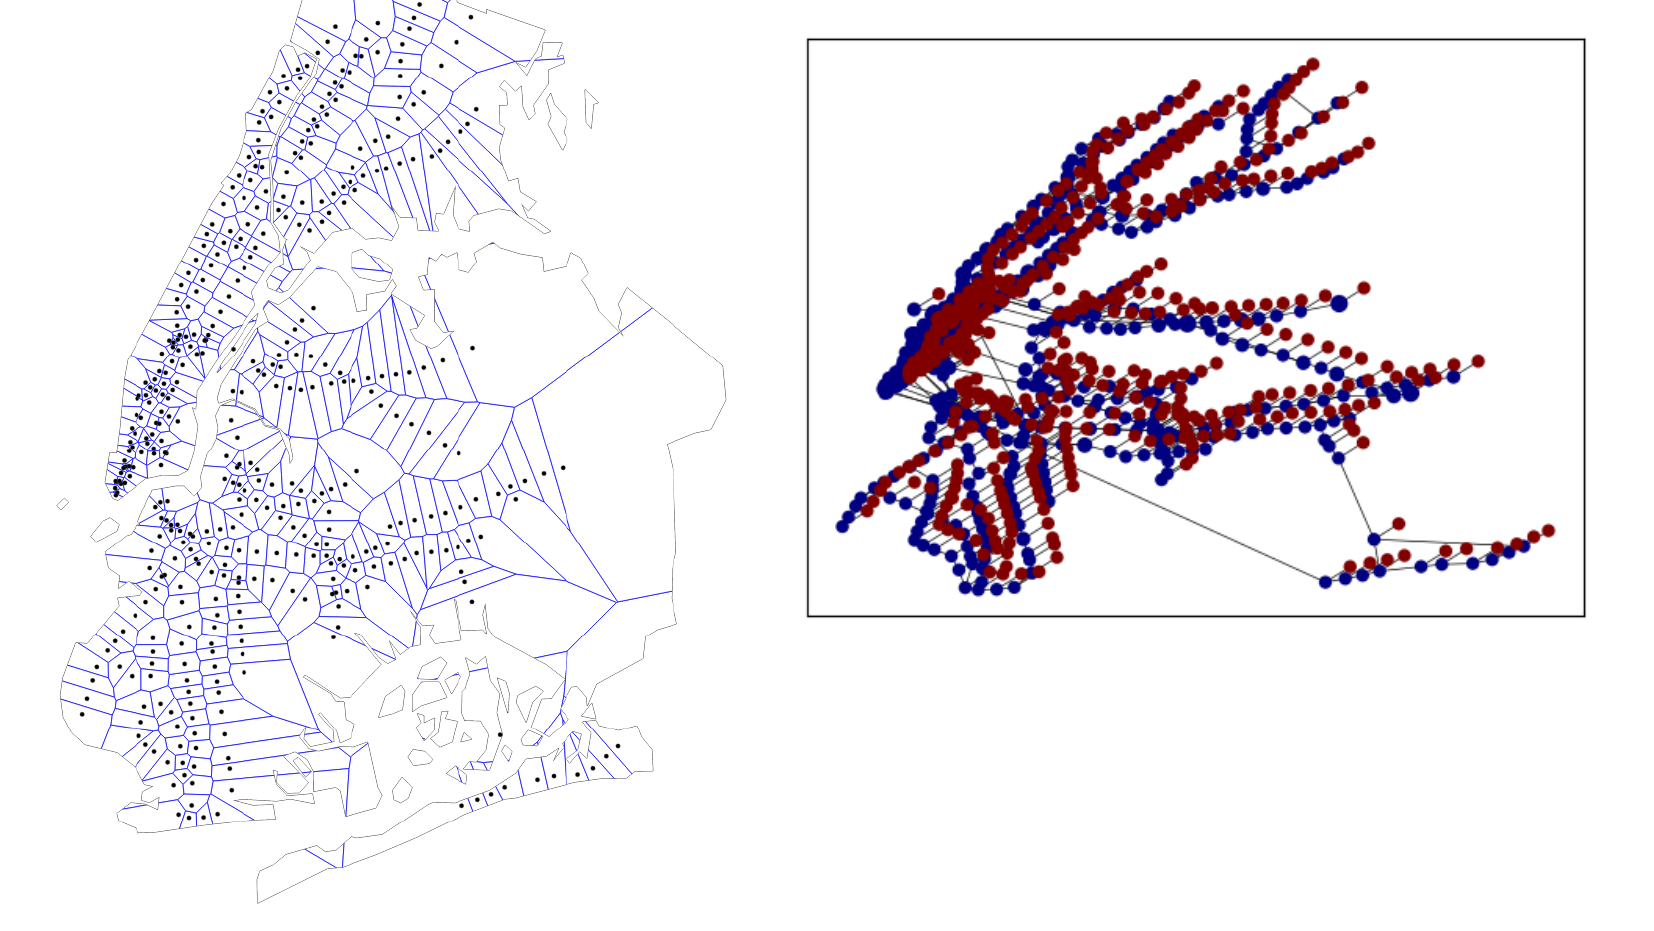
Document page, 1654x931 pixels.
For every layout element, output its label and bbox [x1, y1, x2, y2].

picture [798, 28, 1606, 631]
picture [29, 0, 781, 916]
